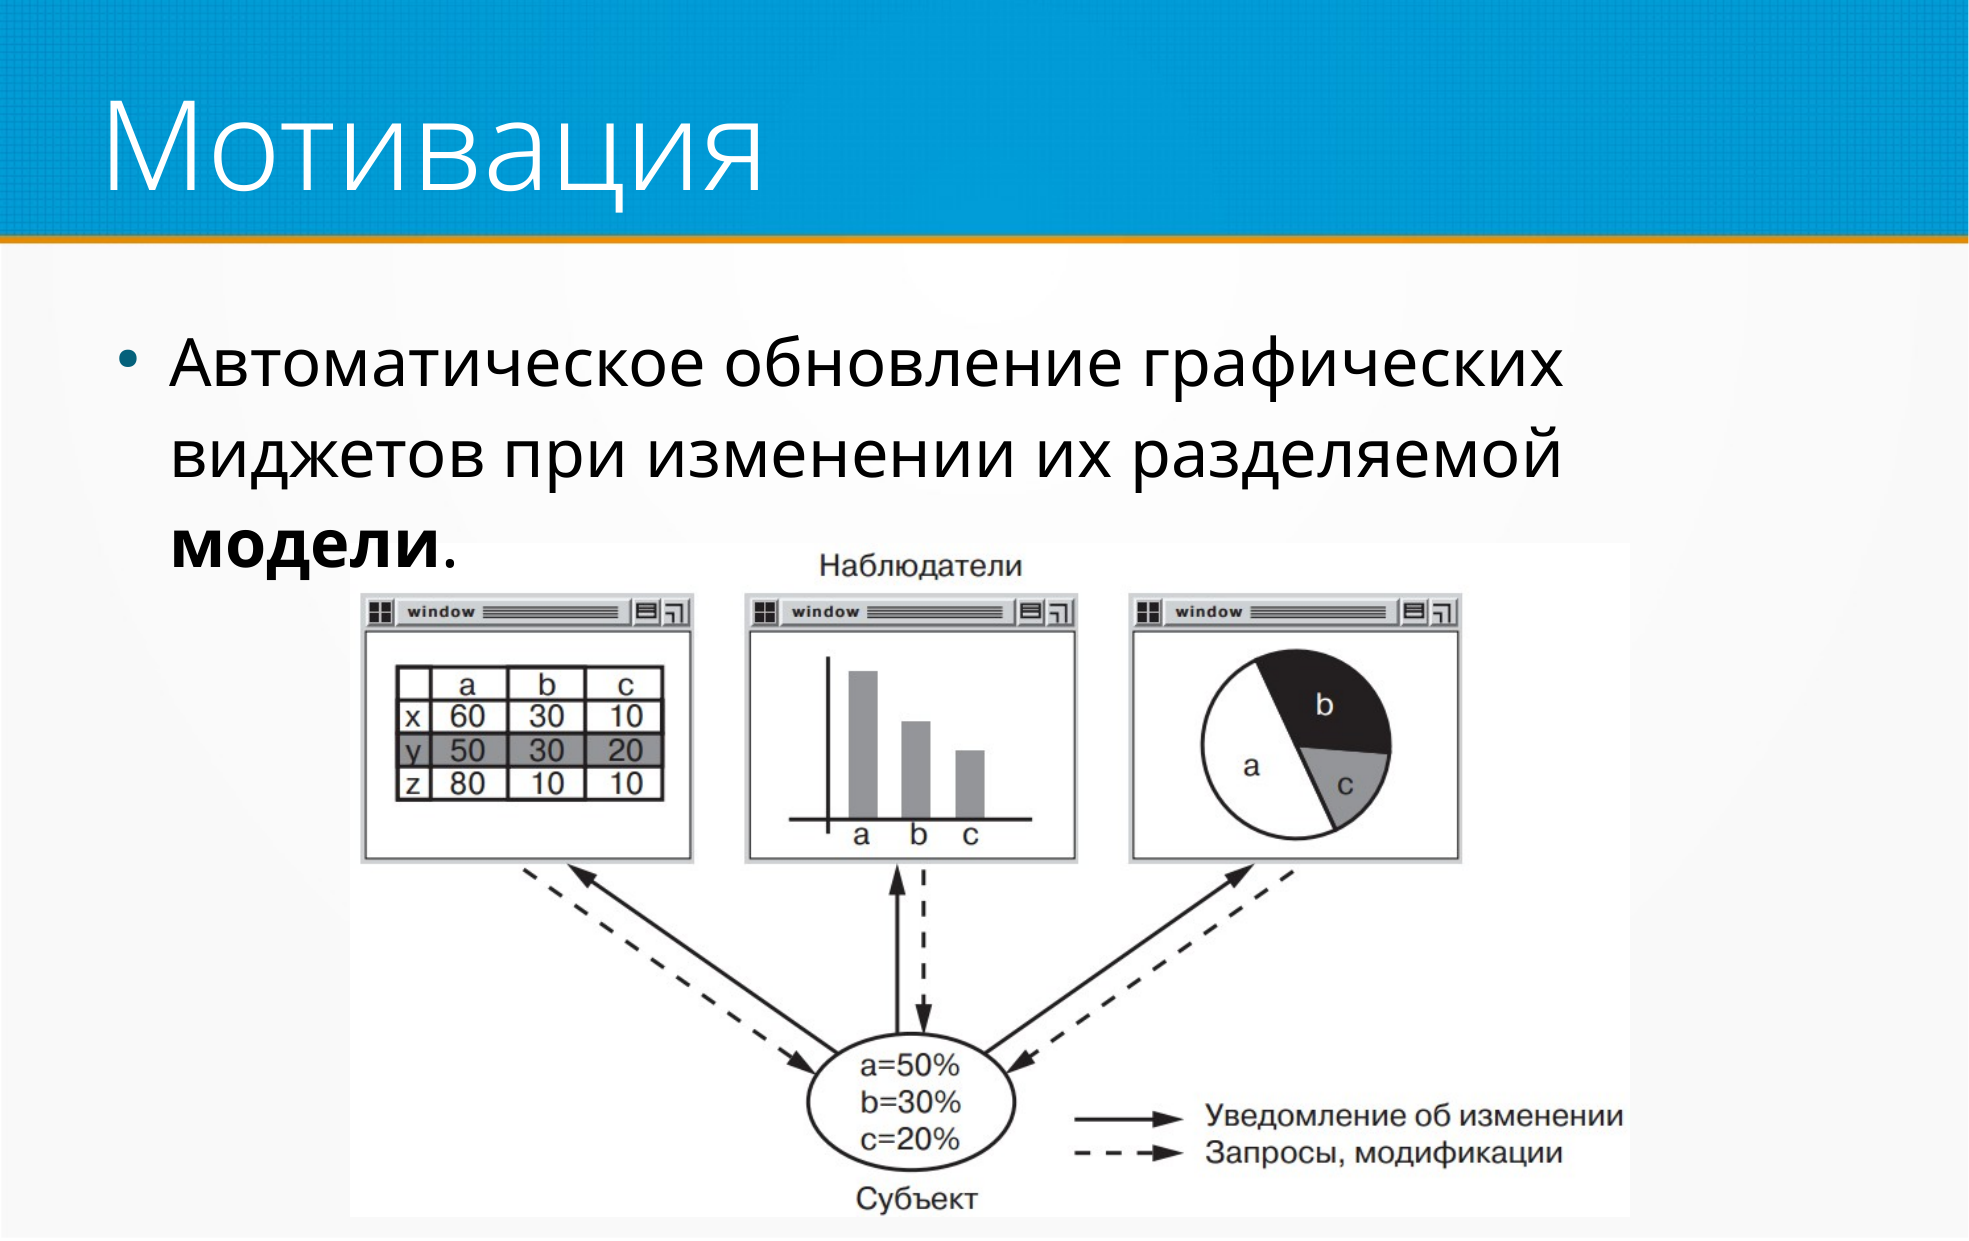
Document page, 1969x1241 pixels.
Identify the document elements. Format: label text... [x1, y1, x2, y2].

picture [0, 233, 1969, 1241]
list Автоматическое обновление графических виджетов при изменении их разделяемой модели. [98, 315, 1861, 1081]
title Мотивация [98, 19, 1870, 227]
